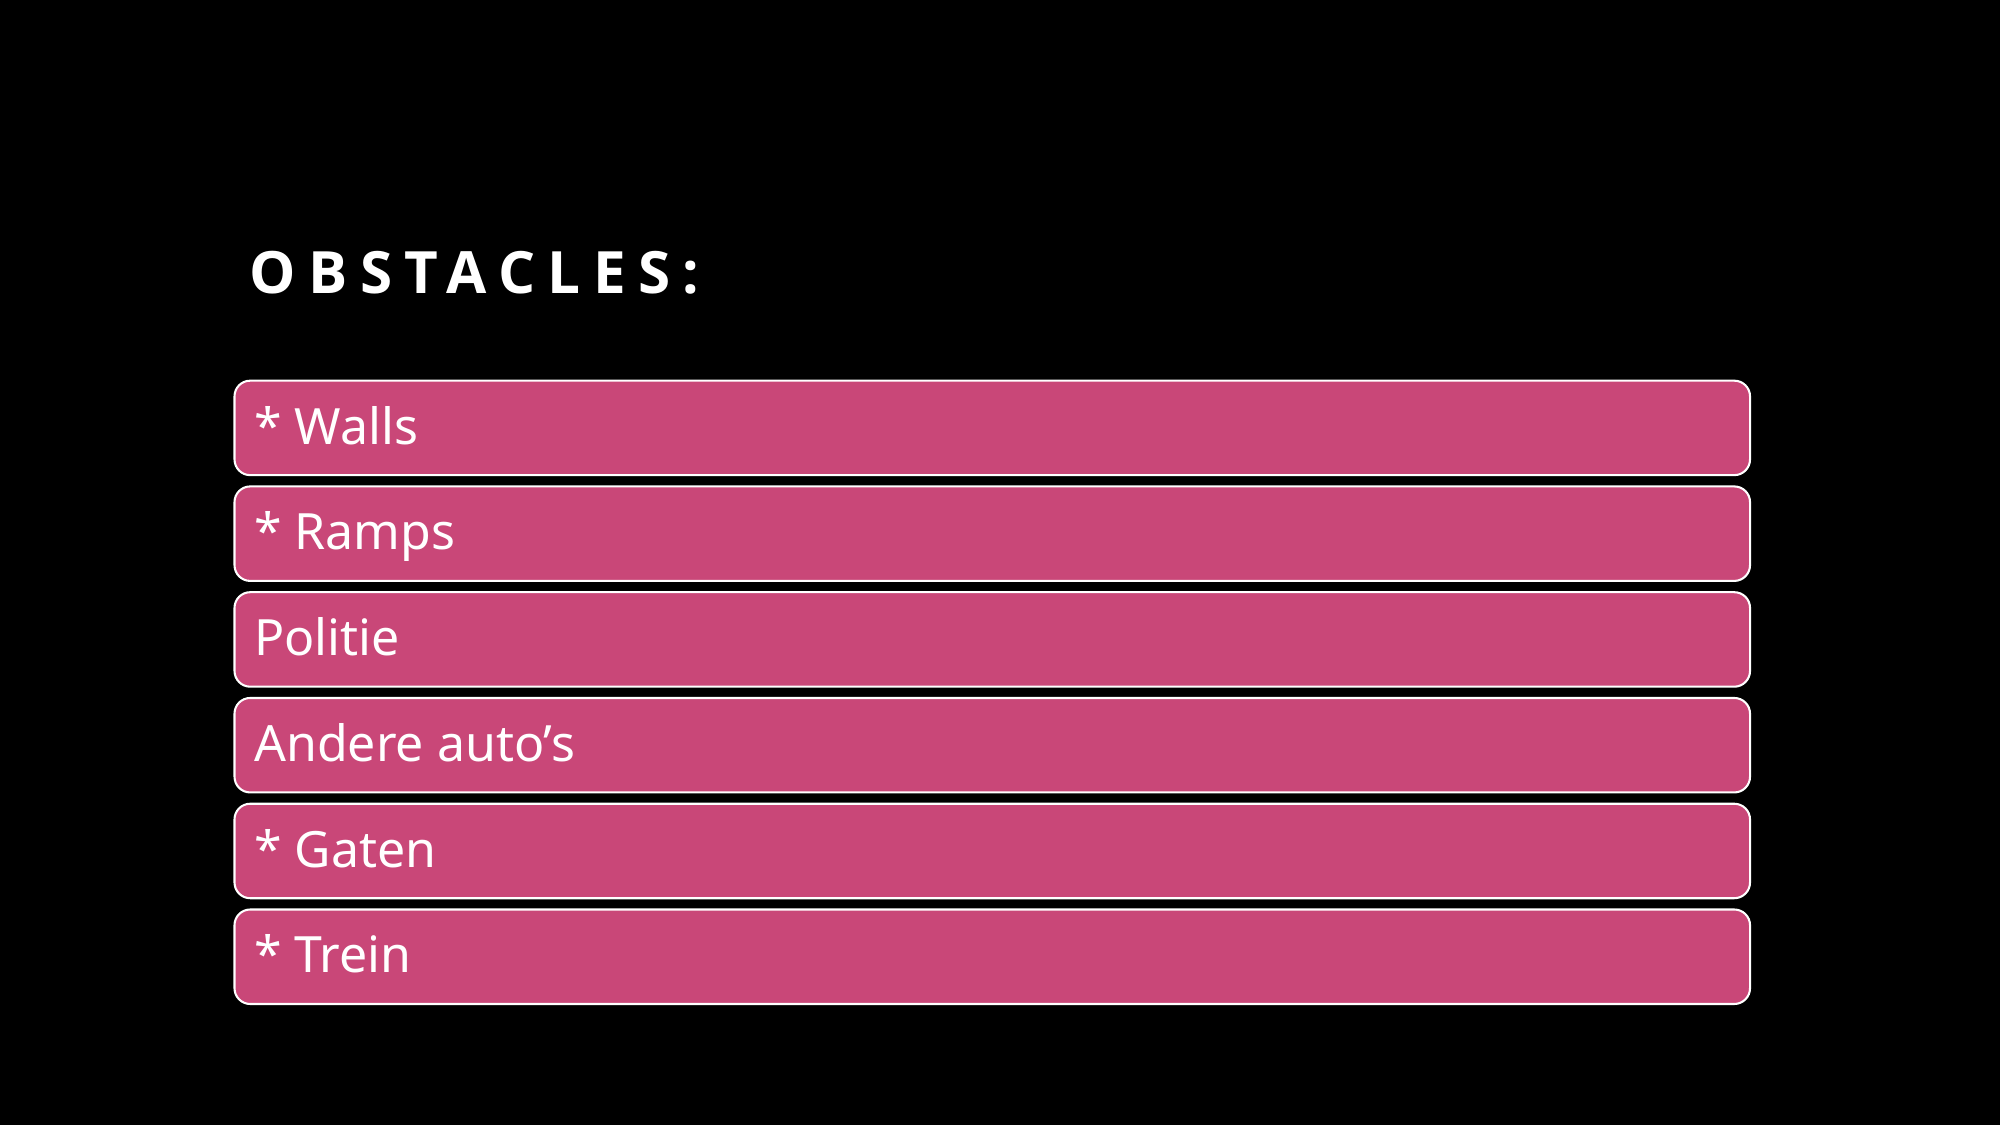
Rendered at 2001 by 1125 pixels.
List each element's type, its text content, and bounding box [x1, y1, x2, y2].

text_box Andere auto’s [234, 697, 1751, 793]
text_box * Walls [234, 380, 1751, 476]
text_box * Gaten [234, 803, 1751, 899]
text_box Politie [234, 592, 1751, 687]
text_box * Ramps [234, 486, 1751, 581]
title Obstacles: [234, 171, 1750, 313]
text_box * Trein [234, 909, 1751, 1004]
